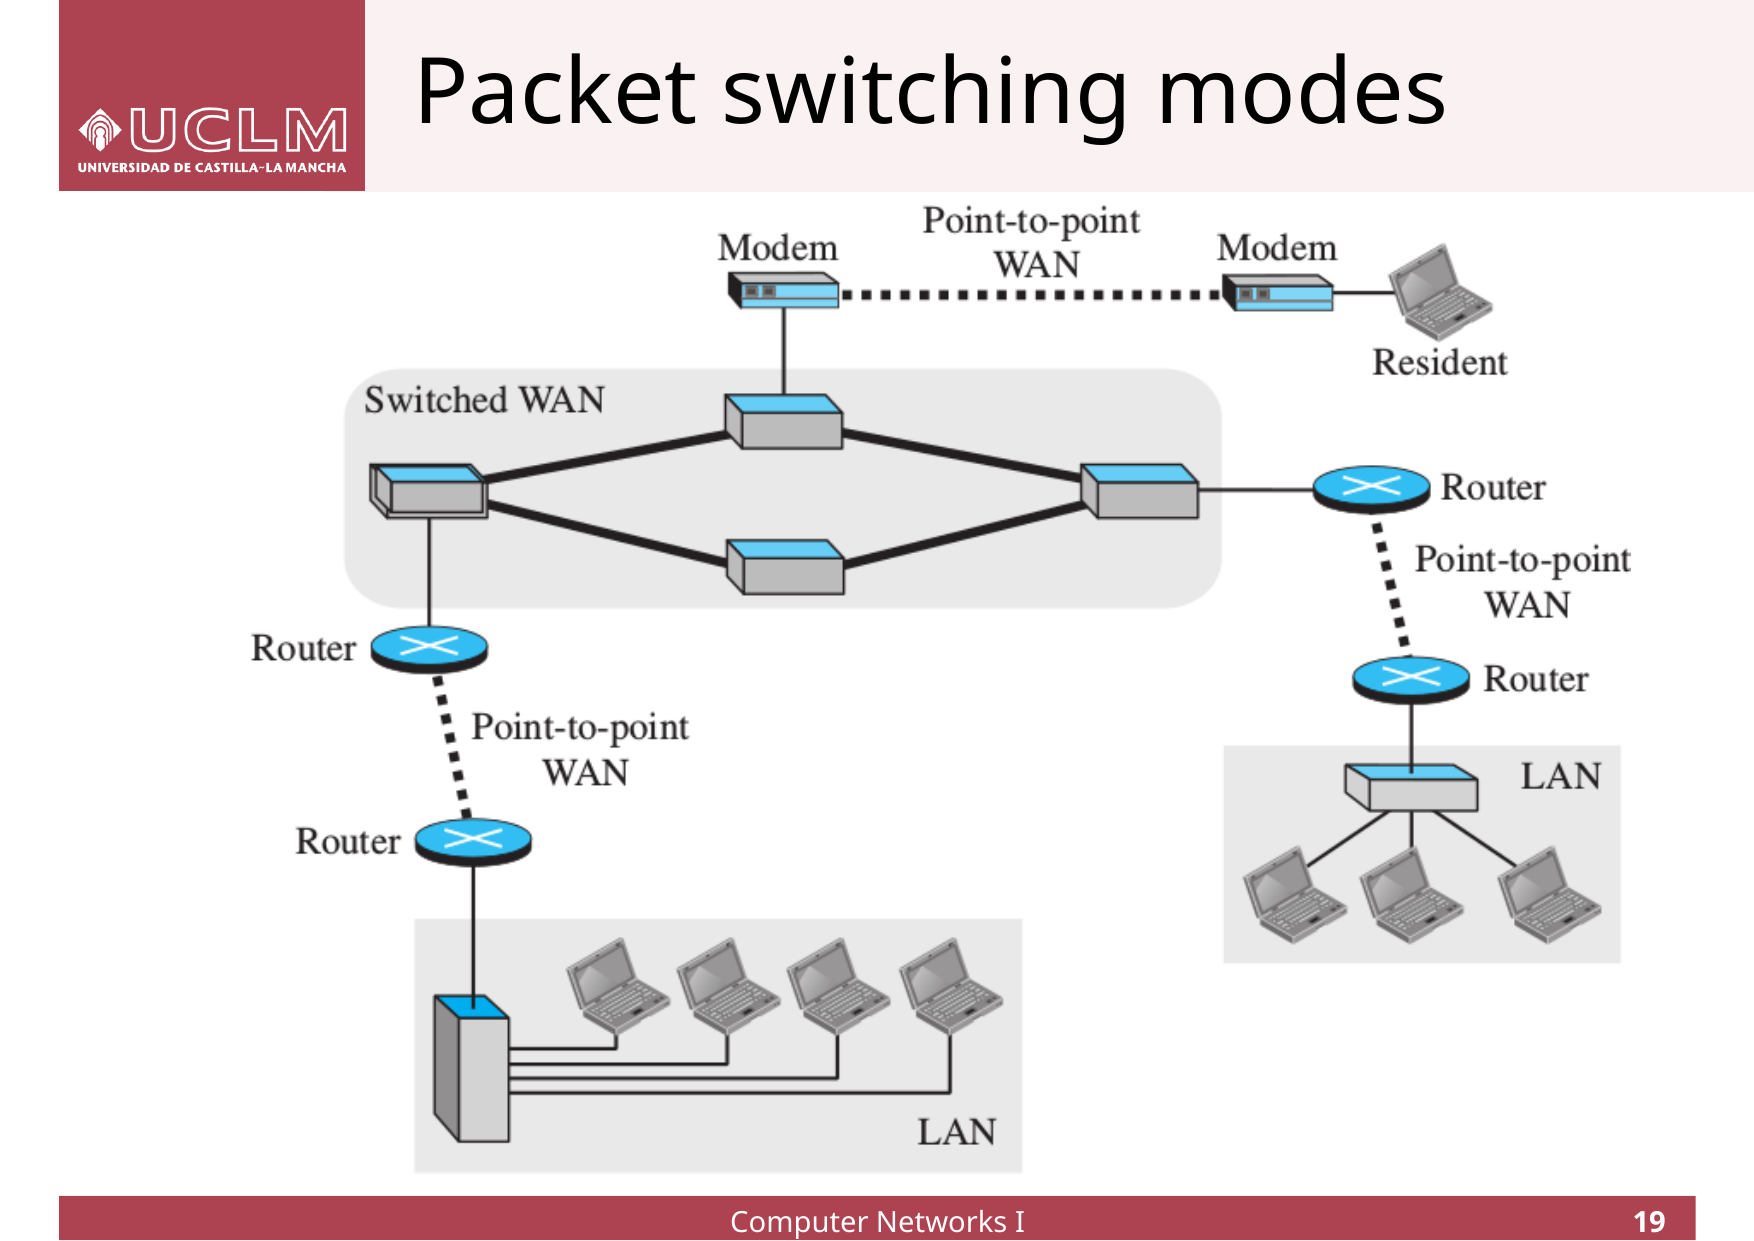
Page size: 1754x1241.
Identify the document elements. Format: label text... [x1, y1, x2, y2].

picture [243, 192, 1631, 1174]
picture [59, 0, 365, 191]
title Packet switching modes [413, 0, 1667, 198]
